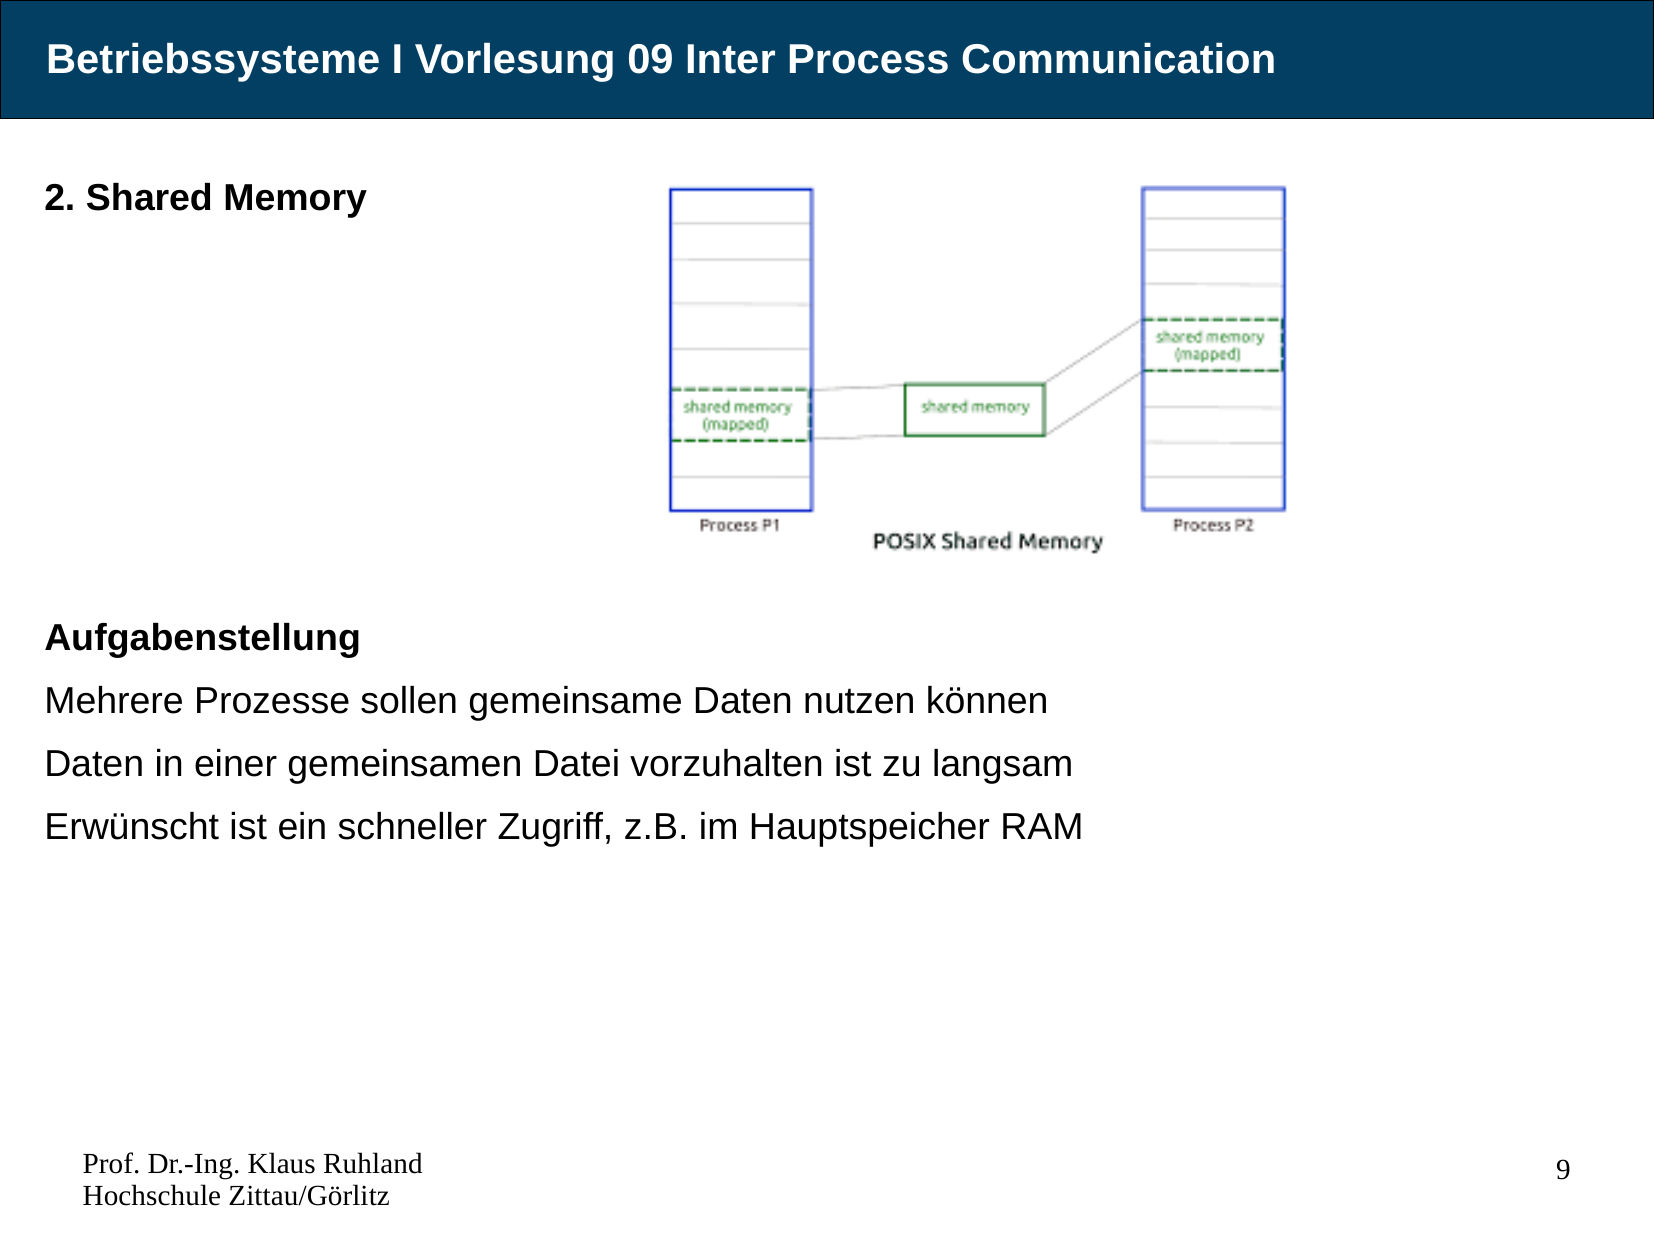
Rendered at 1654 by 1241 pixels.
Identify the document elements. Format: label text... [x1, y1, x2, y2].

picture [595, 177, 1364, 562]
text_box 2. Shared Memory Aufgabenstellung Mehrere Prozesse sollen gemeinsame Daten nutzen können Daten in einer gemeinsamen Datei vorzuhalten ist zu langsam Erwünscht ist ein schneller Zugriff, z.B. im Hauptspeicher RAM [29, 147, 1565, 1121]
